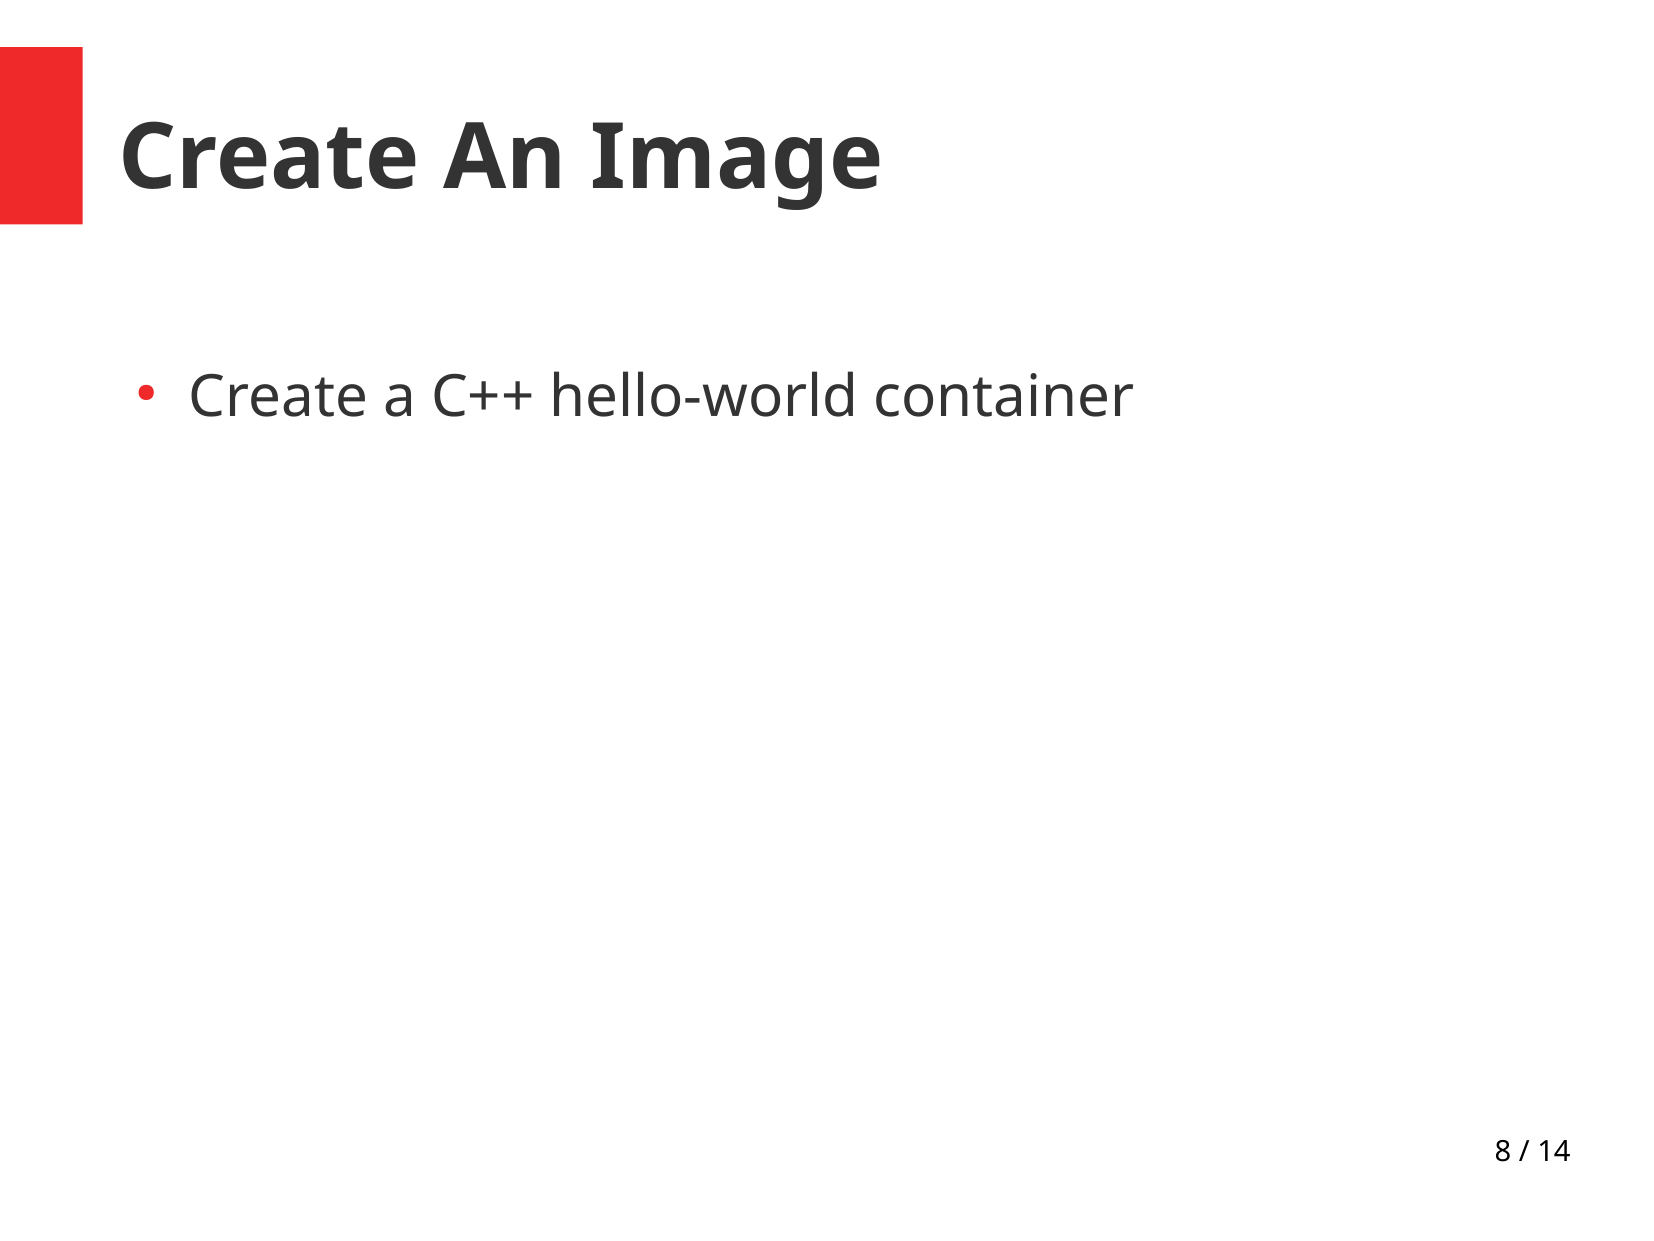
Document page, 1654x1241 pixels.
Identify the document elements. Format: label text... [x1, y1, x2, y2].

list Create a C++ hello-world container [118, 354, 1536, 1074]
title Create An Image [118, 49, 1571, 257]
